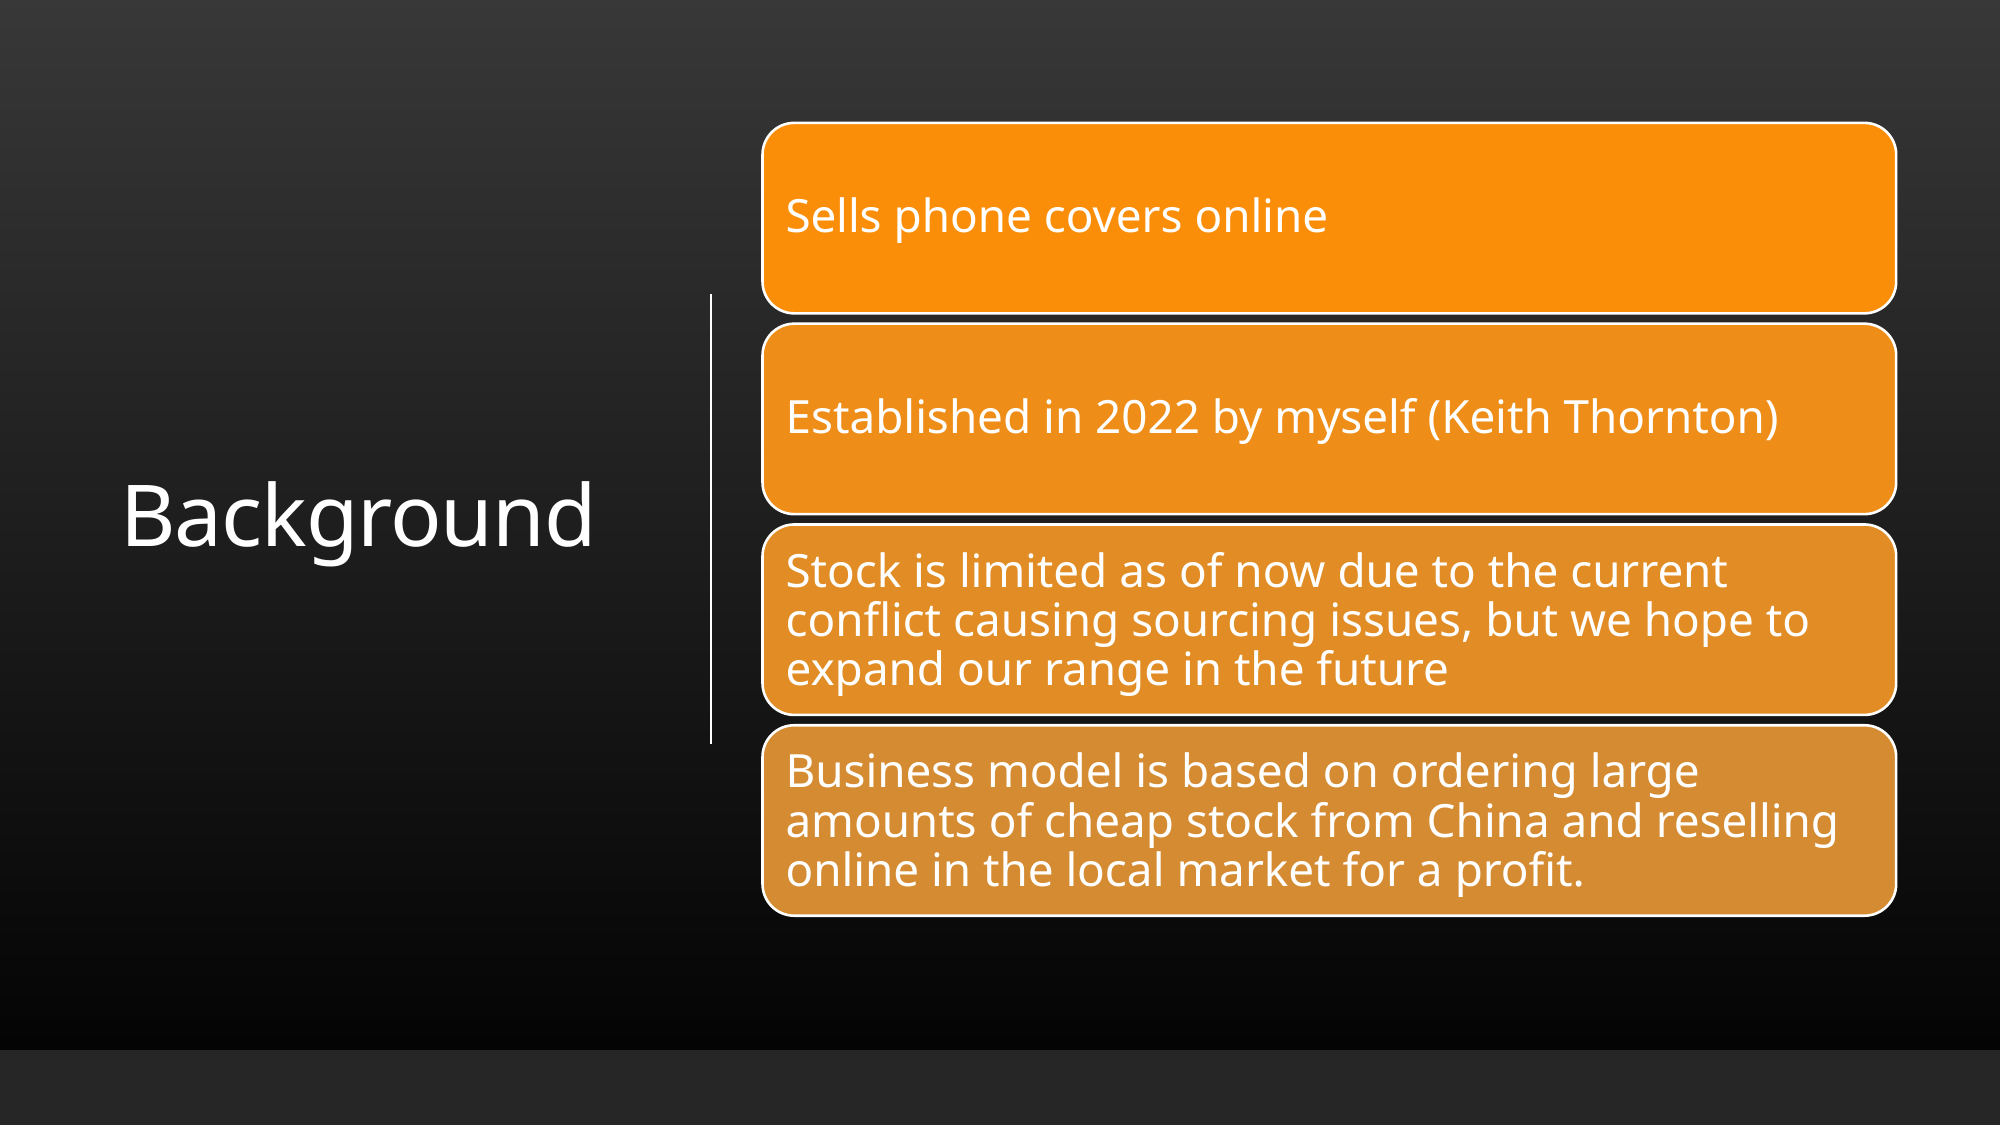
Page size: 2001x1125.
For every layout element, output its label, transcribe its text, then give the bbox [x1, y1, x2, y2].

title Background [105, 104, 659, 934]
text_box Stock is limited as of now due to the current conflict causing sourcing issues, but we hope to expand our range in the future [762, 524, 1897, 715]
text_box Established in 2022 by myself (Keith Thornton) [762, 323, 1897, 515]
text_box [0, 0, 2000, 1125]
text_box Business model is based on ordering large amounts of cheap stock from China and reselling online in the local market for a profit. [762, 725, 1897, 916]
text_box Sells phone covers online [762, 122, 1897, 314]
